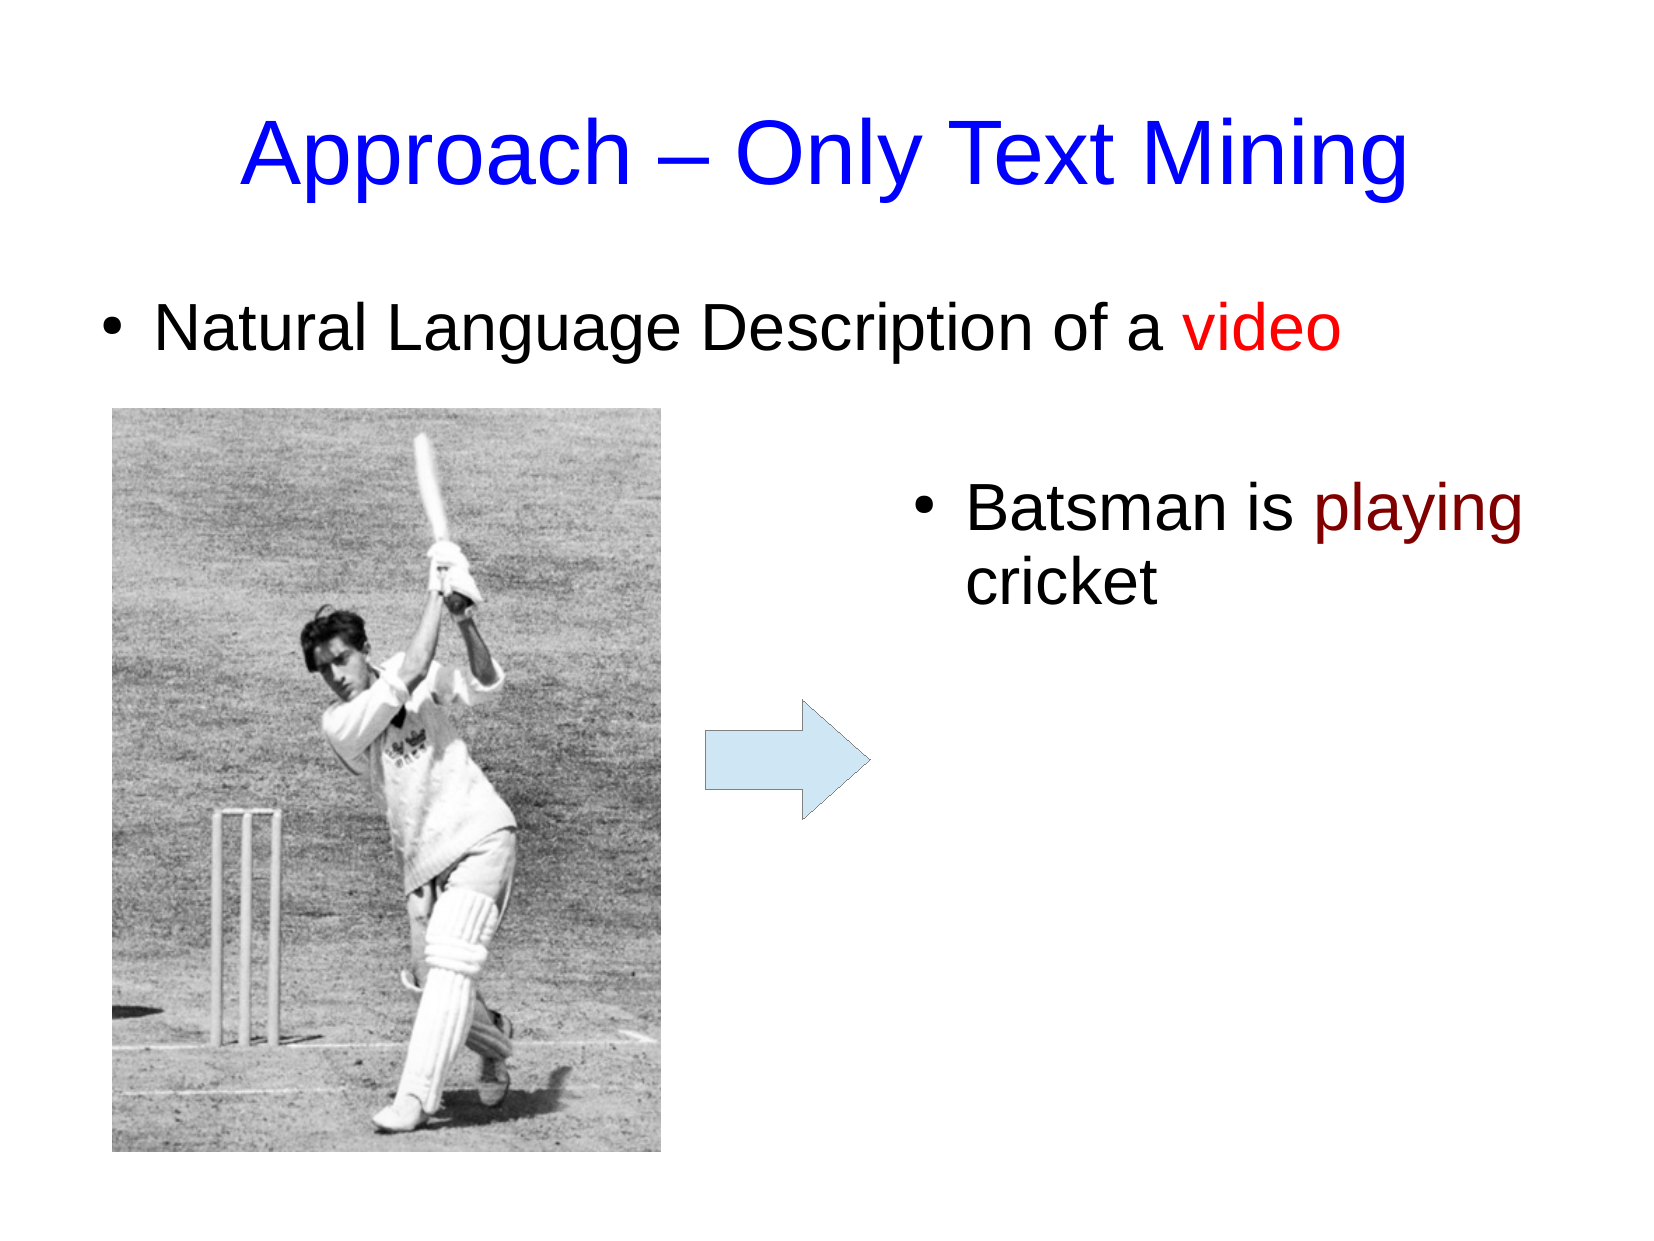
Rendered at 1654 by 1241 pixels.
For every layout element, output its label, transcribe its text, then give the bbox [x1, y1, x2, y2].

title Approach – Only Text Mining [82, 49, 1571, 257]
picture [112, 408, 661, 1152]
list Natural Language Description of a video [82, 290, 1538, 1010]
text_box [705, 699, 871, 820]
text_box Batsman is playing cricket [894, 469, 1621, 1104]
